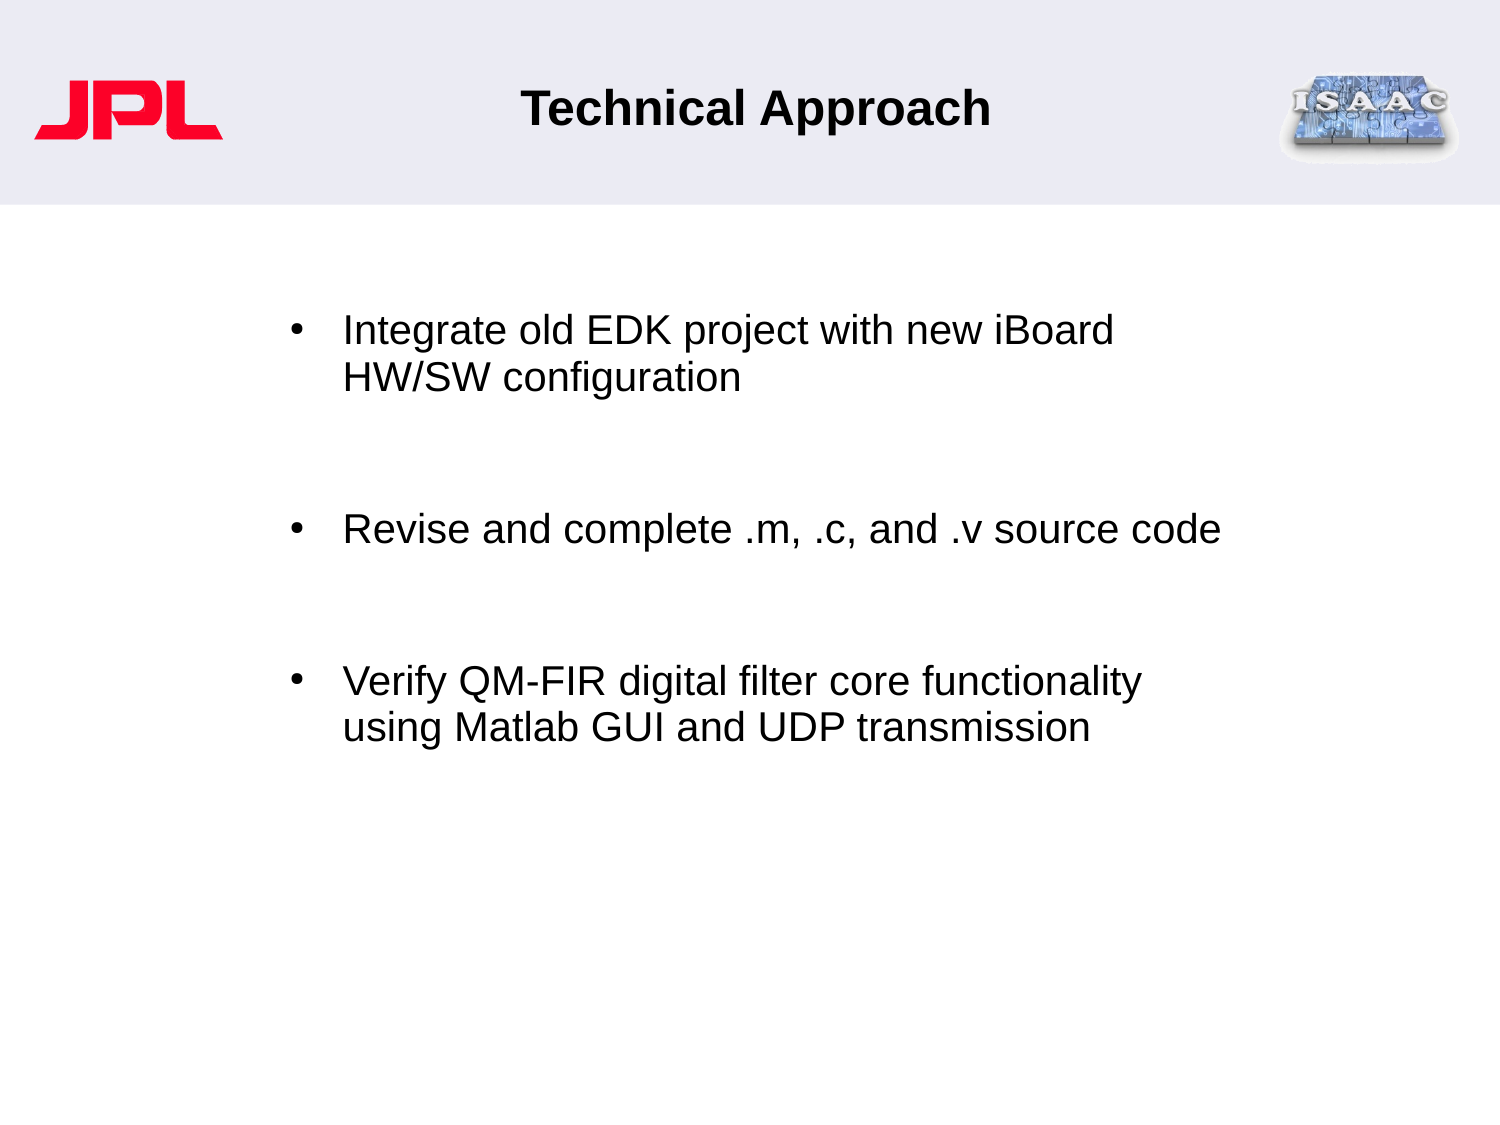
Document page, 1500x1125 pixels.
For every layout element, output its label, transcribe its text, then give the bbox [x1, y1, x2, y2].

list Integrate old EDK project with new iBoard HW/SW configuration Revise and complete .m, .c, and .v source code Verify QM-FIR digital filter core functionality using Matlab GUI and UDP transmission [271, 230, 1229, 1006]
picture [1288, 49, 1463, 168]
title Technical Approach [225, 0, 1288, 188]
